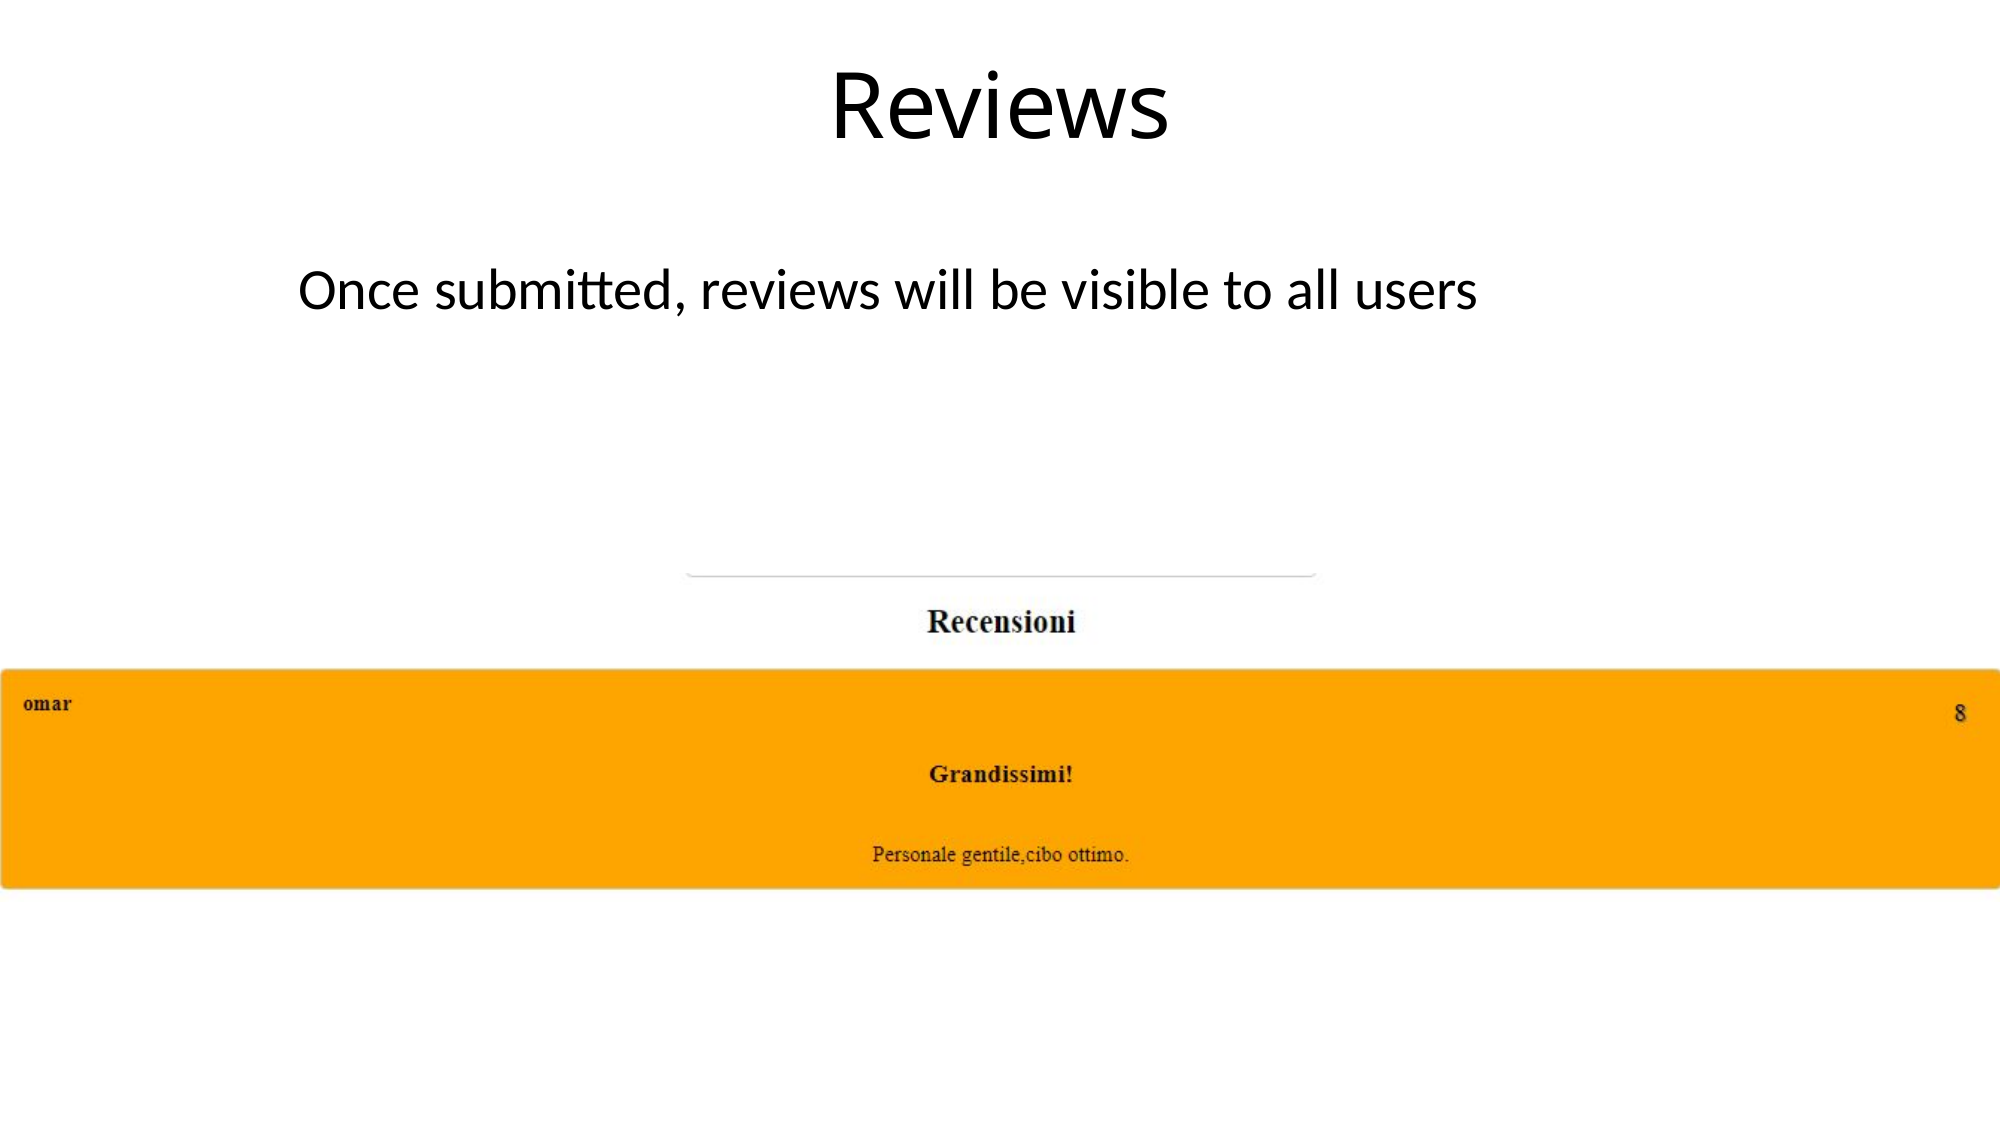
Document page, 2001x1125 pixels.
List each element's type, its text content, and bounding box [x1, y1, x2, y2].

list Once submitted, reviews will be visible to all users [137, 252, 1863, 402]
title Reviews [137, 0, 1863, 218]
picture [0, 573, 2000, 902]
